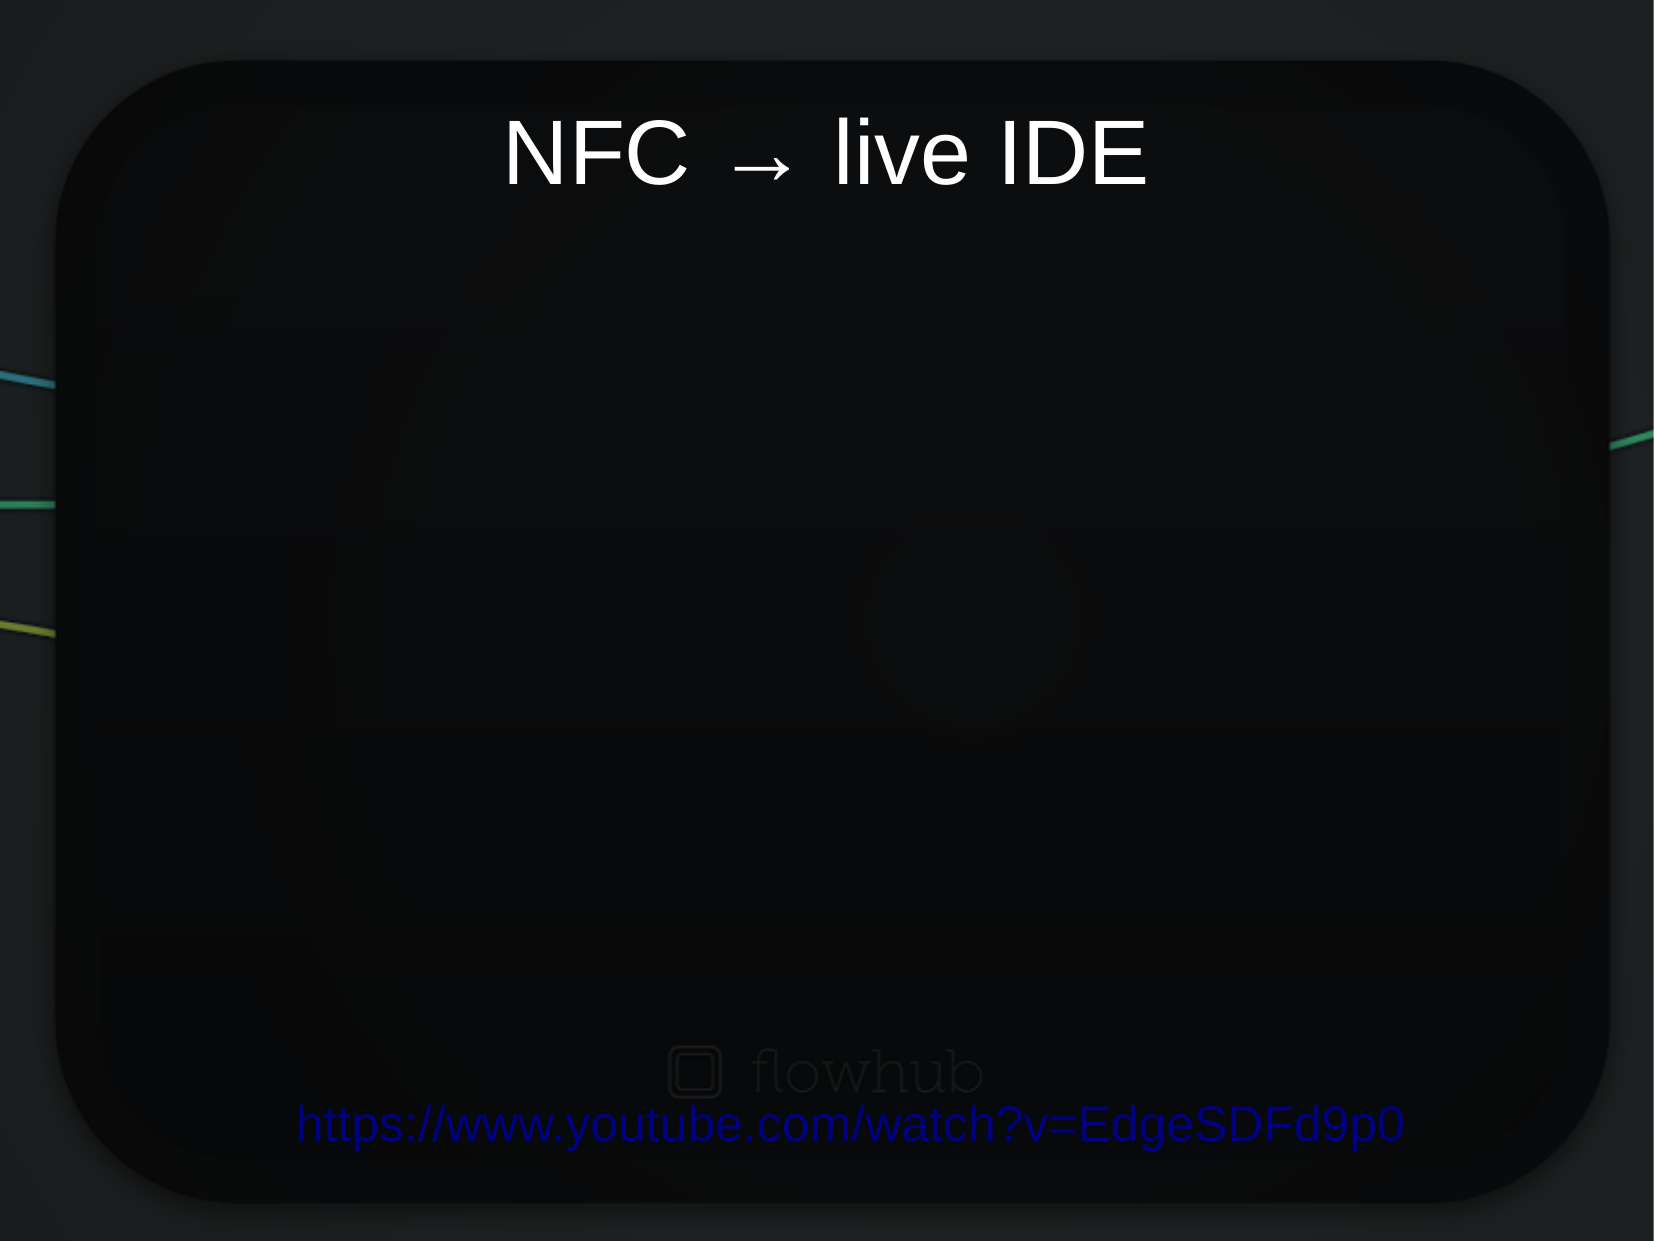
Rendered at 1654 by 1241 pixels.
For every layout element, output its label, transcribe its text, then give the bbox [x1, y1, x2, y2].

picture [0, 0, 1654, 1241]
title NFC → live IDE [82, 49, 1571, 257]
list https://www.youtube.com/watch?v=EdgeSDFd9p0 [225, 925, 1474, 1241]
